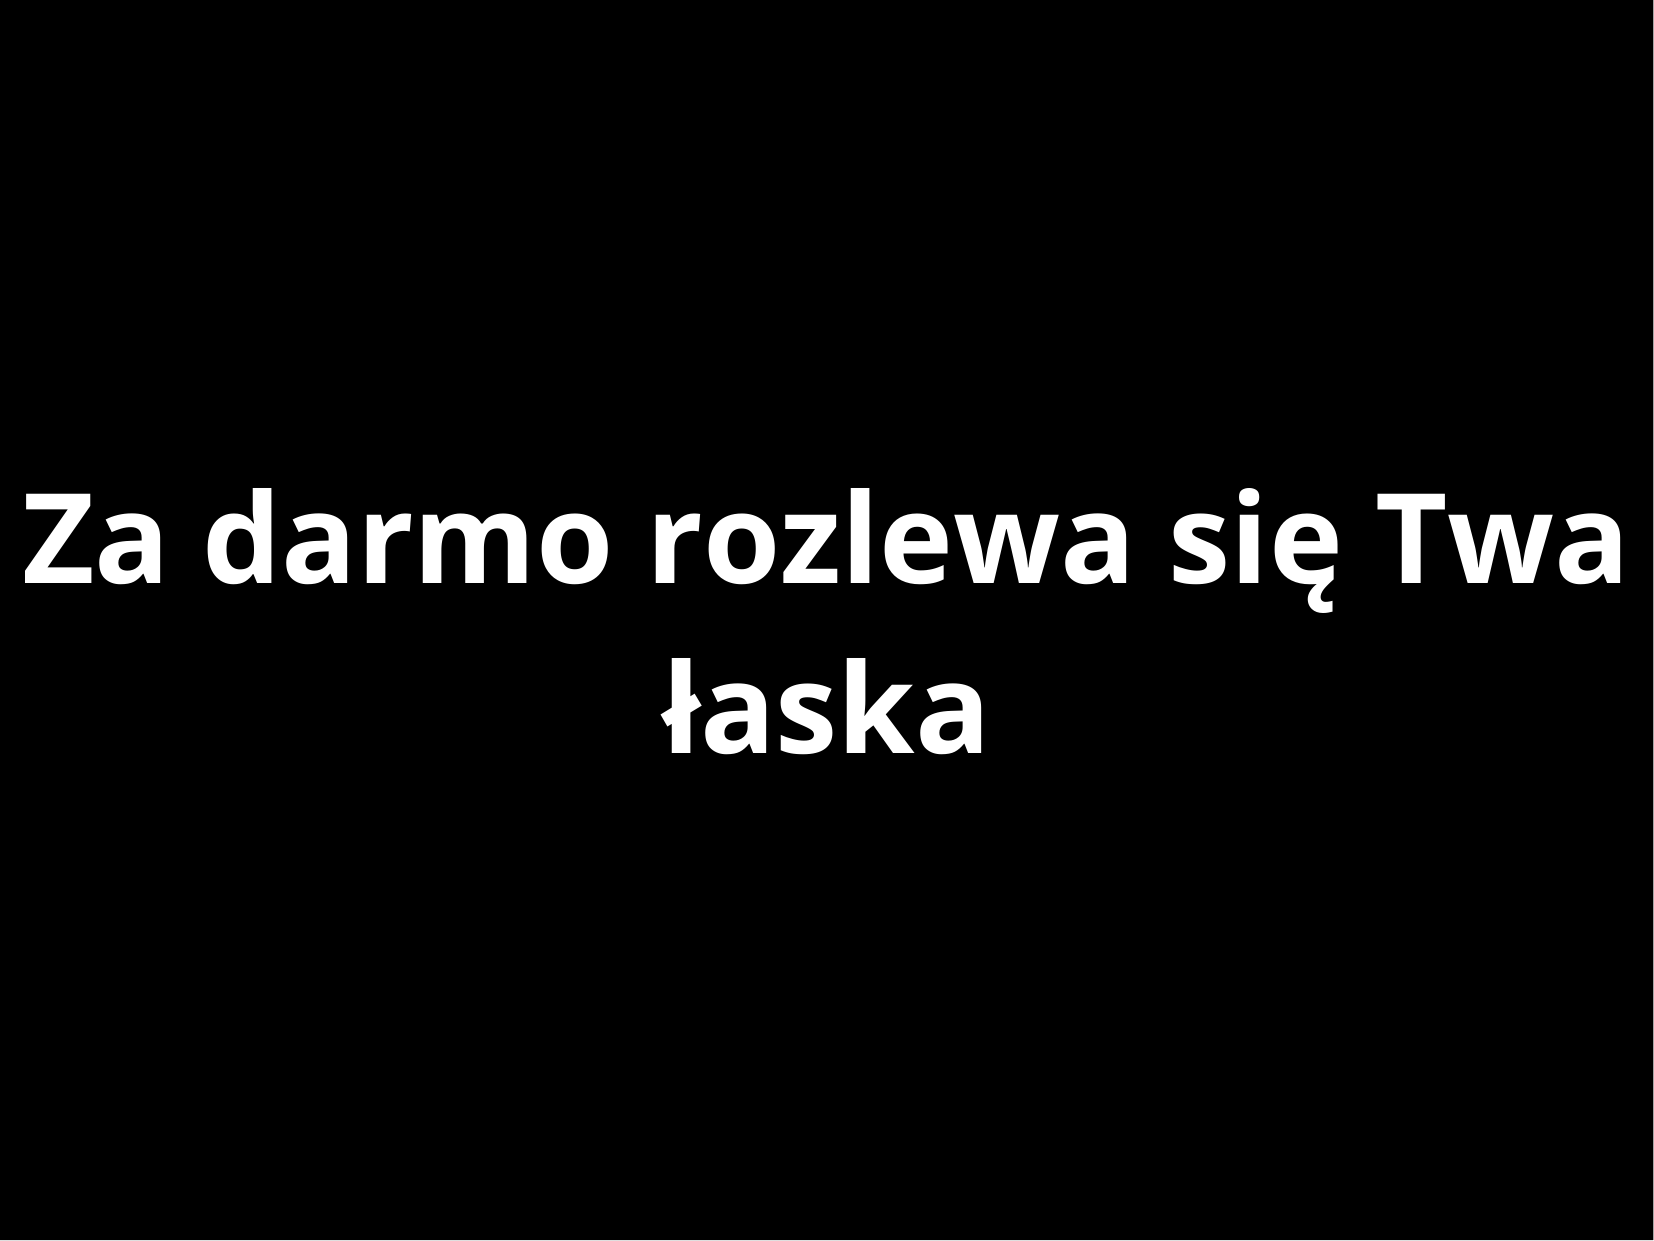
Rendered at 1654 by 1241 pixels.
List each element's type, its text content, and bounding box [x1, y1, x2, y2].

title Za darmo rozlewa się Twa łaska [0, 0, 1654, 1241]
